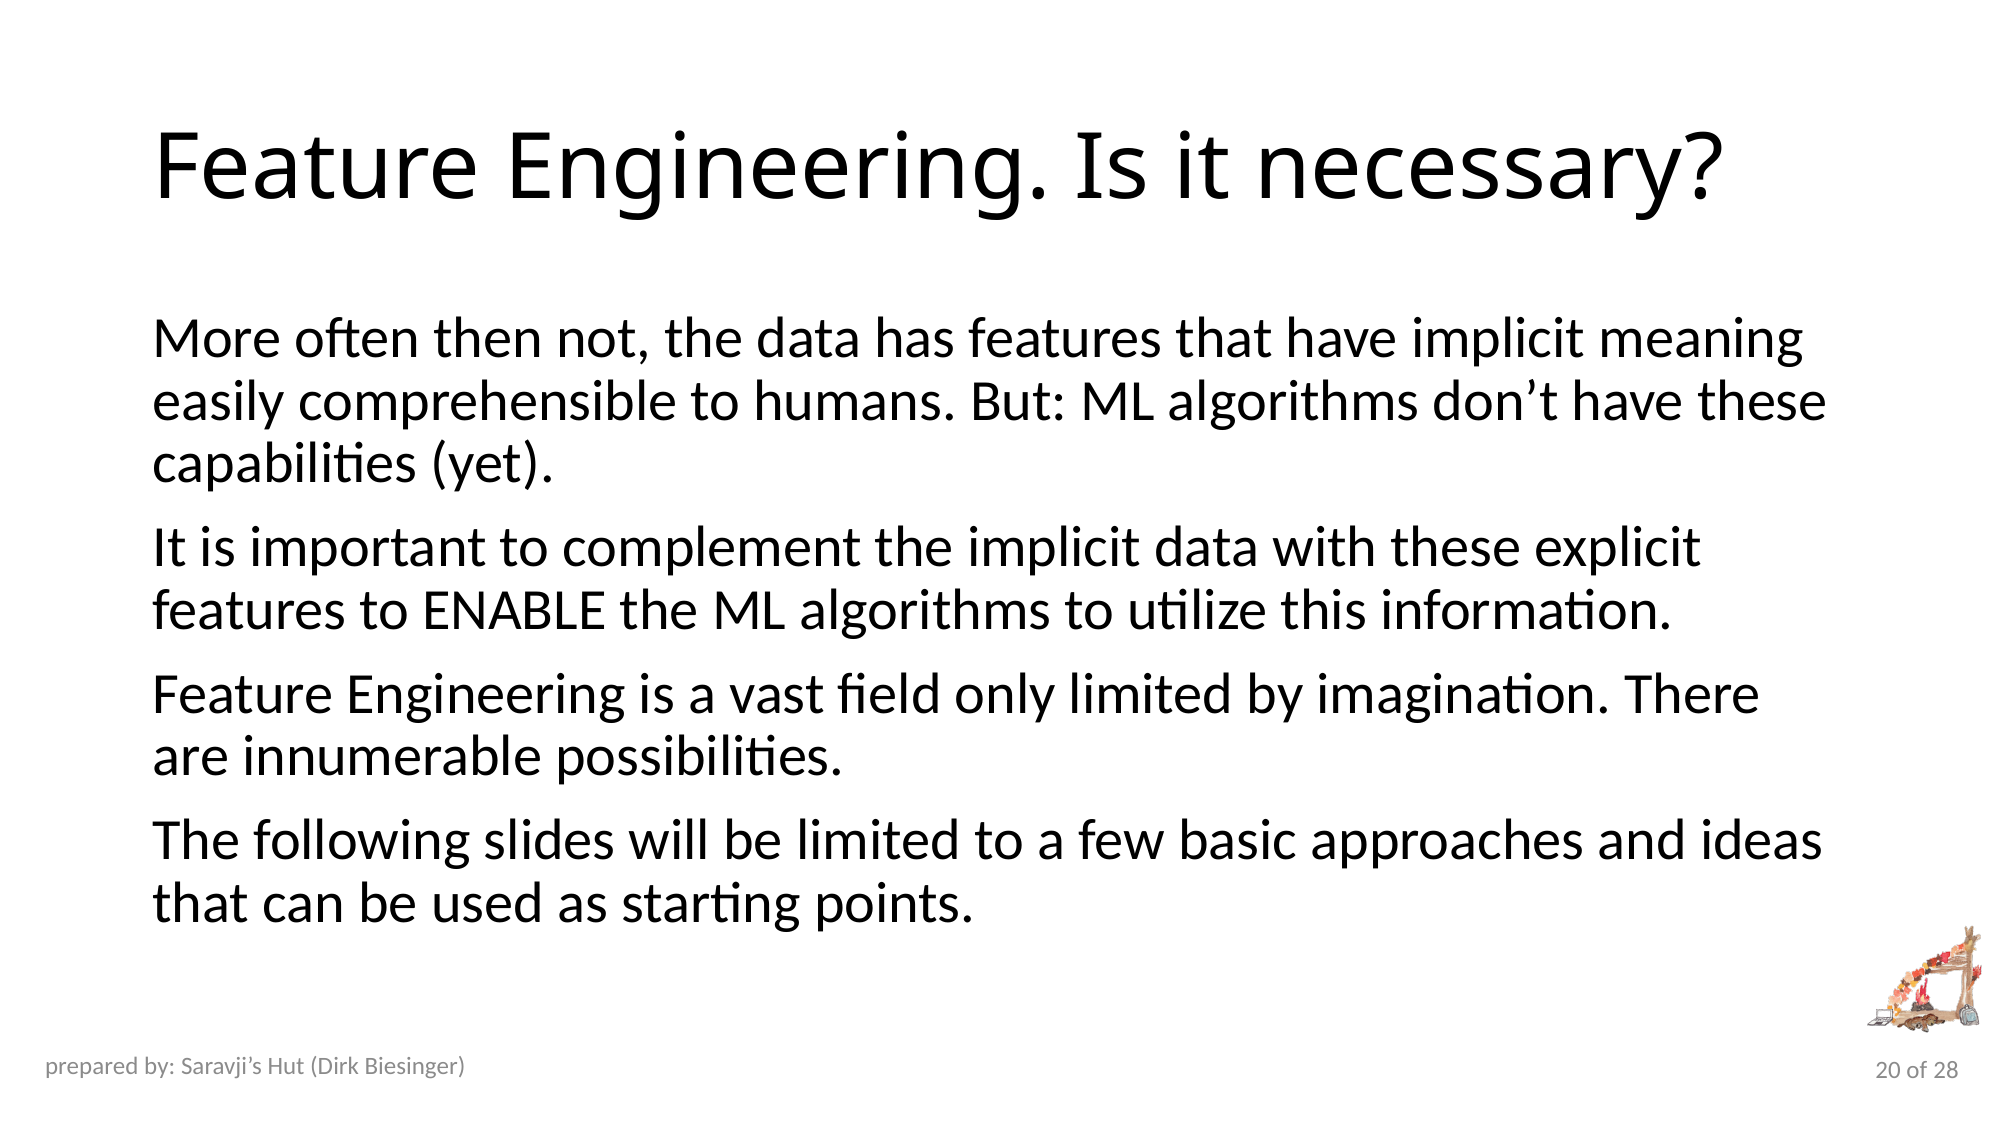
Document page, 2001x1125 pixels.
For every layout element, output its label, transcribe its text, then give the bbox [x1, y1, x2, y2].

title Feature Engineering. Is it necessary? [137, 59, 1863, 278]
list More often then not, the data has features that have implicit meaning easily comprehensible to humans. But: ML algorithms don’t have these capabilities (yet). It is important to complement the implicit data with these explicit features to ENABLE the ML algorithms to utilize this information. Feature Engineering is a vast field only limited by imagination. There are innumerable possibilities. The following slides will be limited to a few basic approaches and ideas that can be used as starting points. [137, 299, 1863, 1014]
picture [1853, 908, 1996, 1050]
